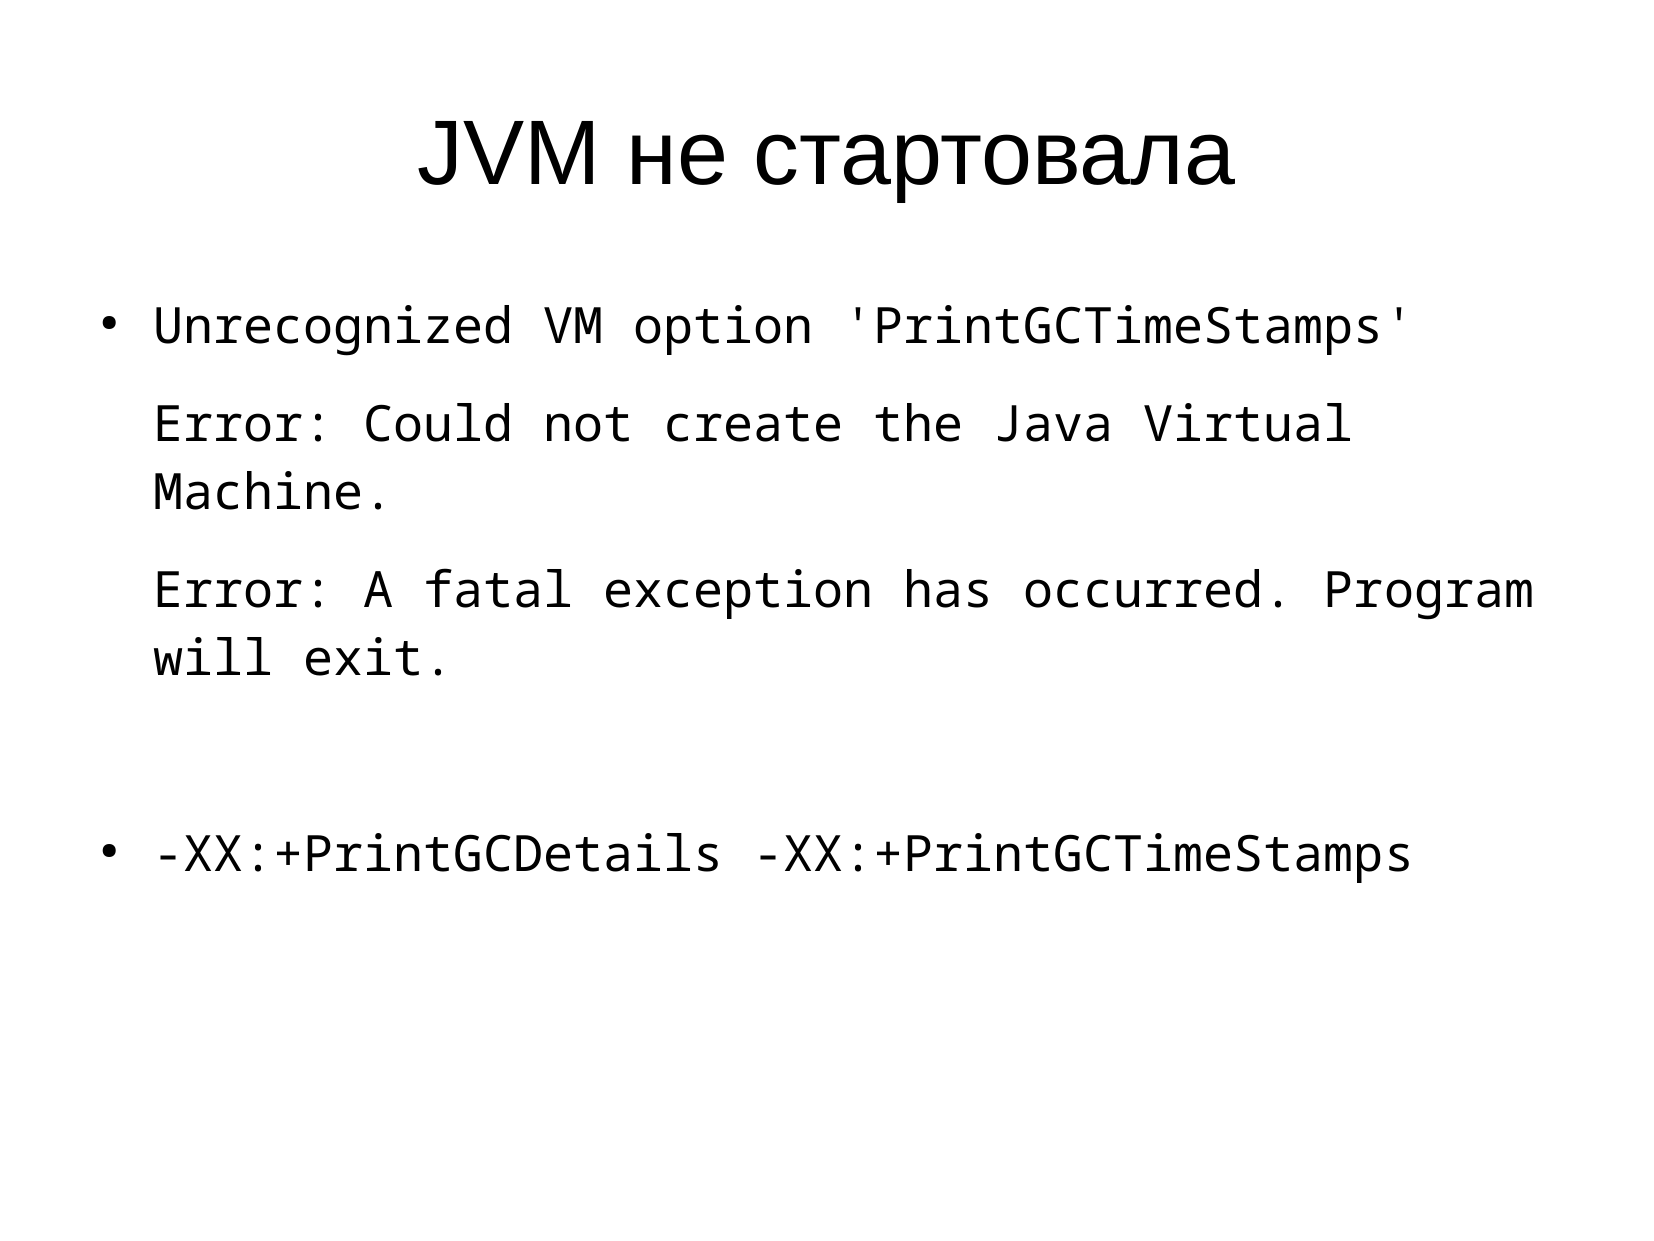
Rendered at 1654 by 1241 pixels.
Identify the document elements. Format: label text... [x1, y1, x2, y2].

list Unrecognized VM option 'PrintGCTimeStamps' Error: Could not create the Java Virtual Machine. Error: A fatal exception has occurred. Program will exit. -XX:+PrintGCDetails -XX:+PrintGCTimeStamps [82, 290, 1571, 1010]
title JVM не стартовала [82, 49, 1571, 257]
